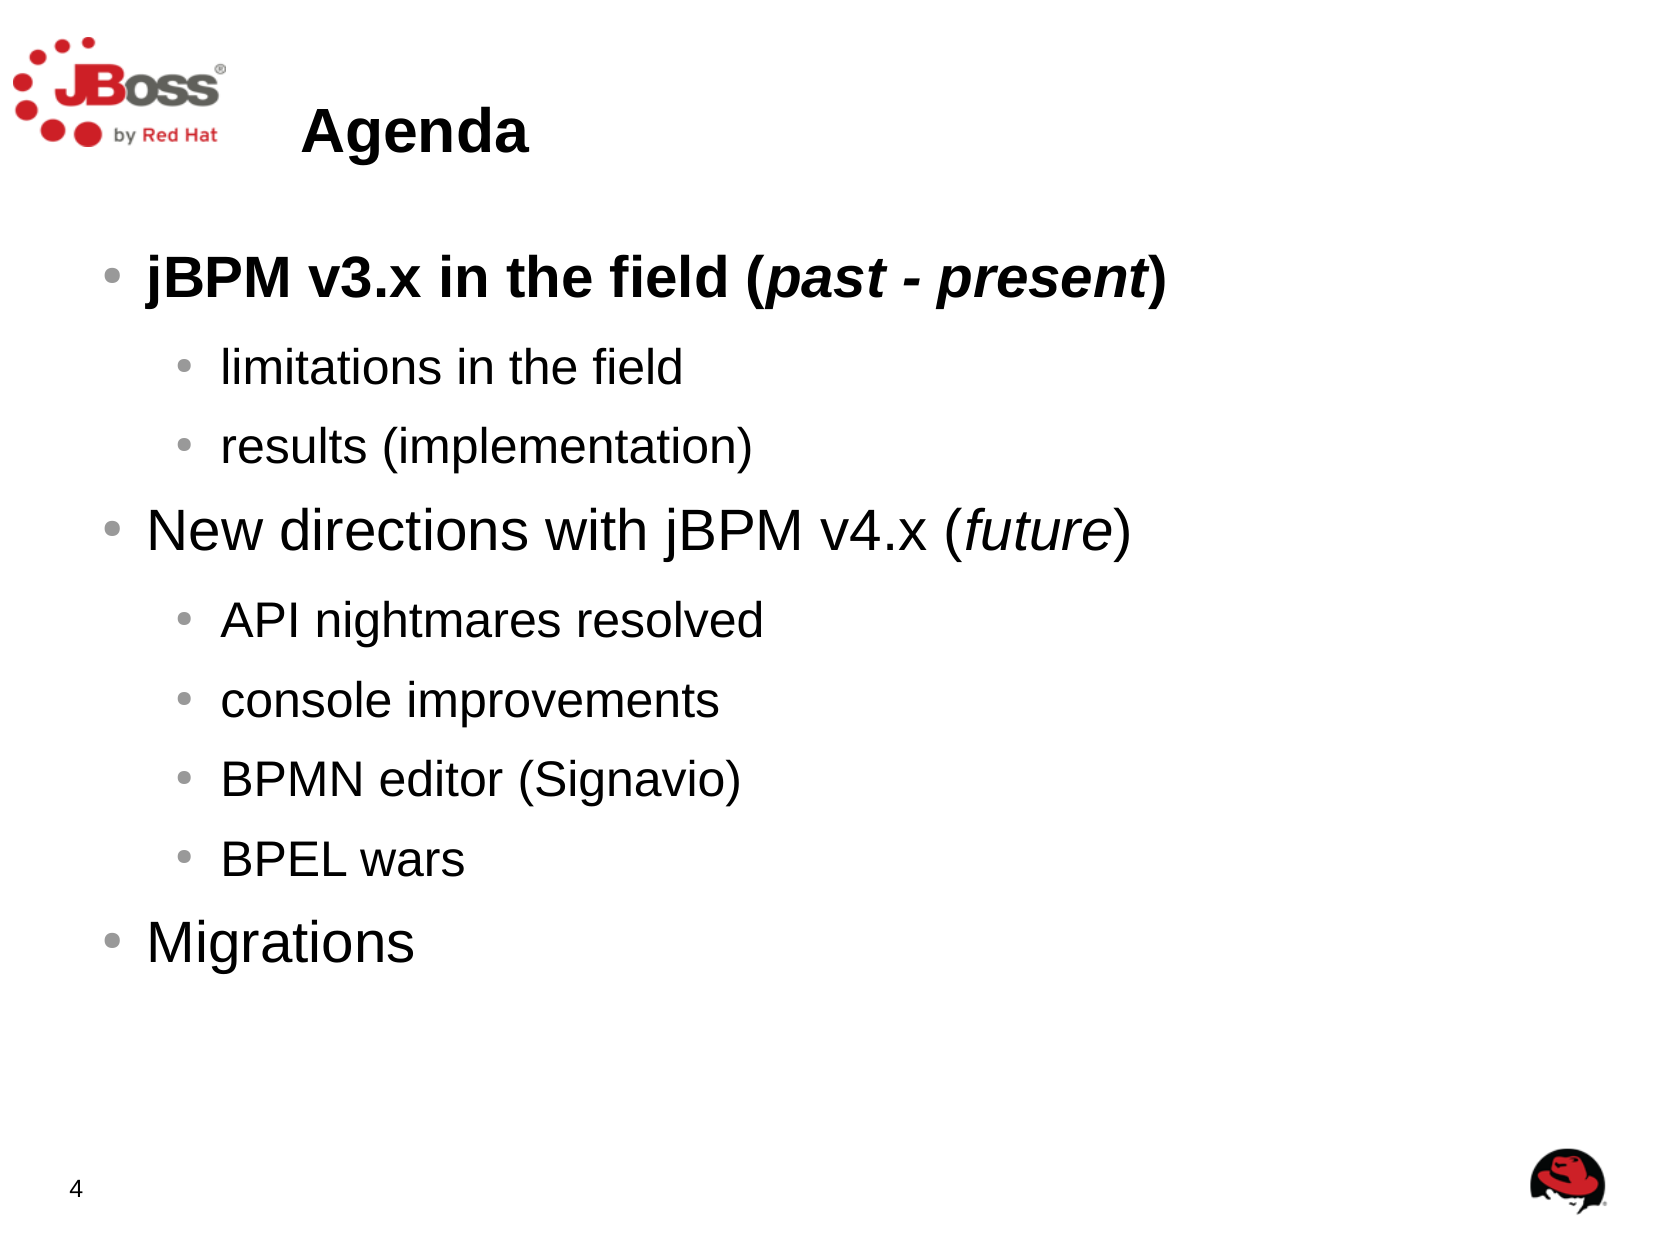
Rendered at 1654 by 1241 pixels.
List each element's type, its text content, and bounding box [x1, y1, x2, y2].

picture [1529, 1146, 1613, 1224]
picture [13, 37, 226, 147]
title Agenda [300, 45, 1571, 218]
list jBPM v3.x in the field (past - present) limitations in the field results (implementation) New directions with jBPM v4.x (future) API nightmares resolved console improvements BPMN editor (Signavio) BPEL wars Migrations [86, 244, 1576, 1024]
